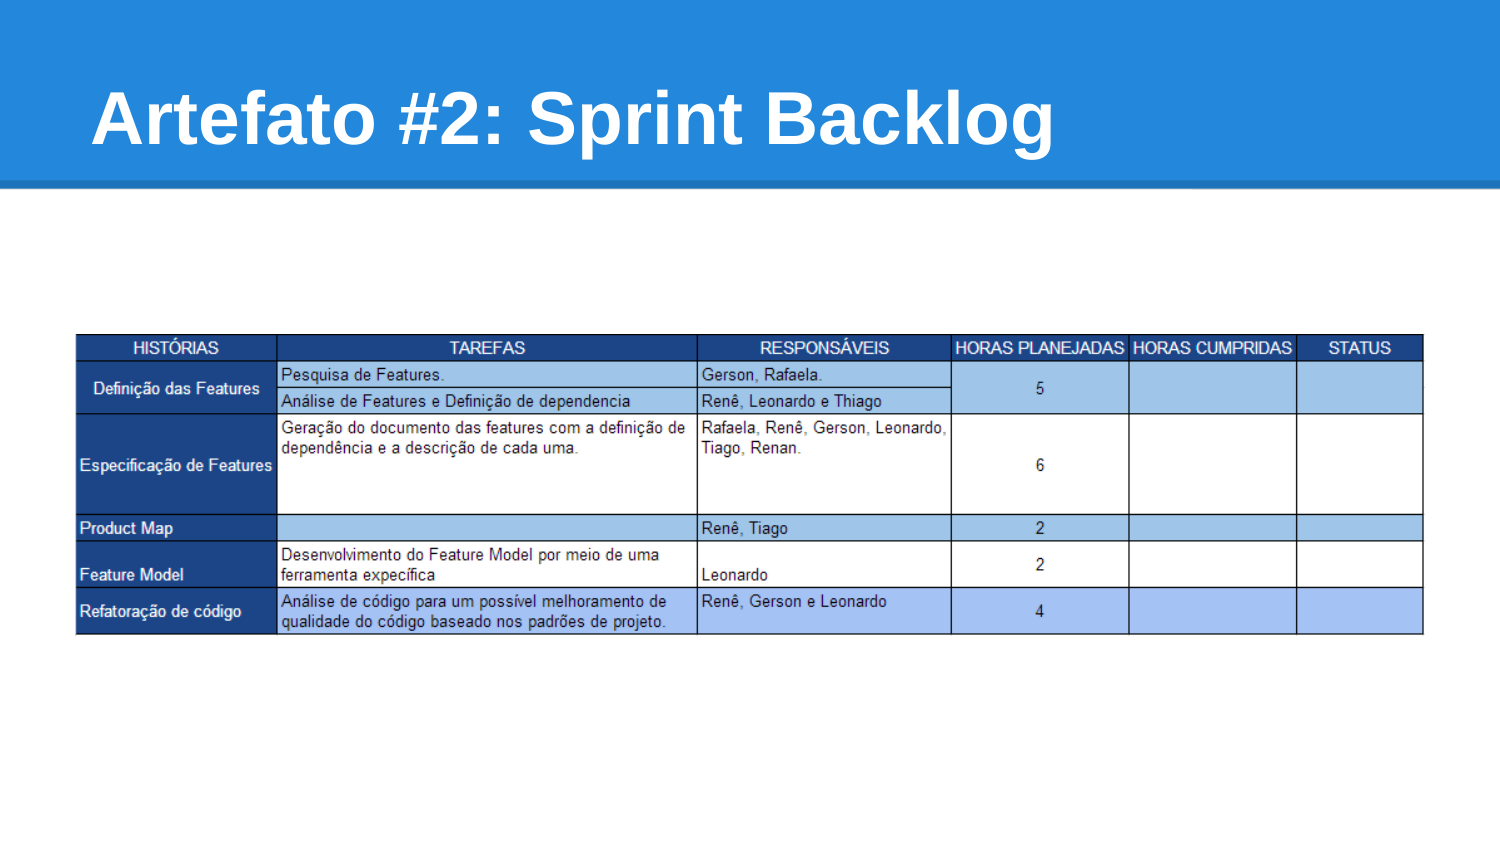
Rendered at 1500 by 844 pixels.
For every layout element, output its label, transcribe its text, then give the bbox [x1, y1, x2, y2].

picture [75, 334, 1425, 636]
title Artefato #2: Sprint Backlog [75, 33, 1425, 175]
